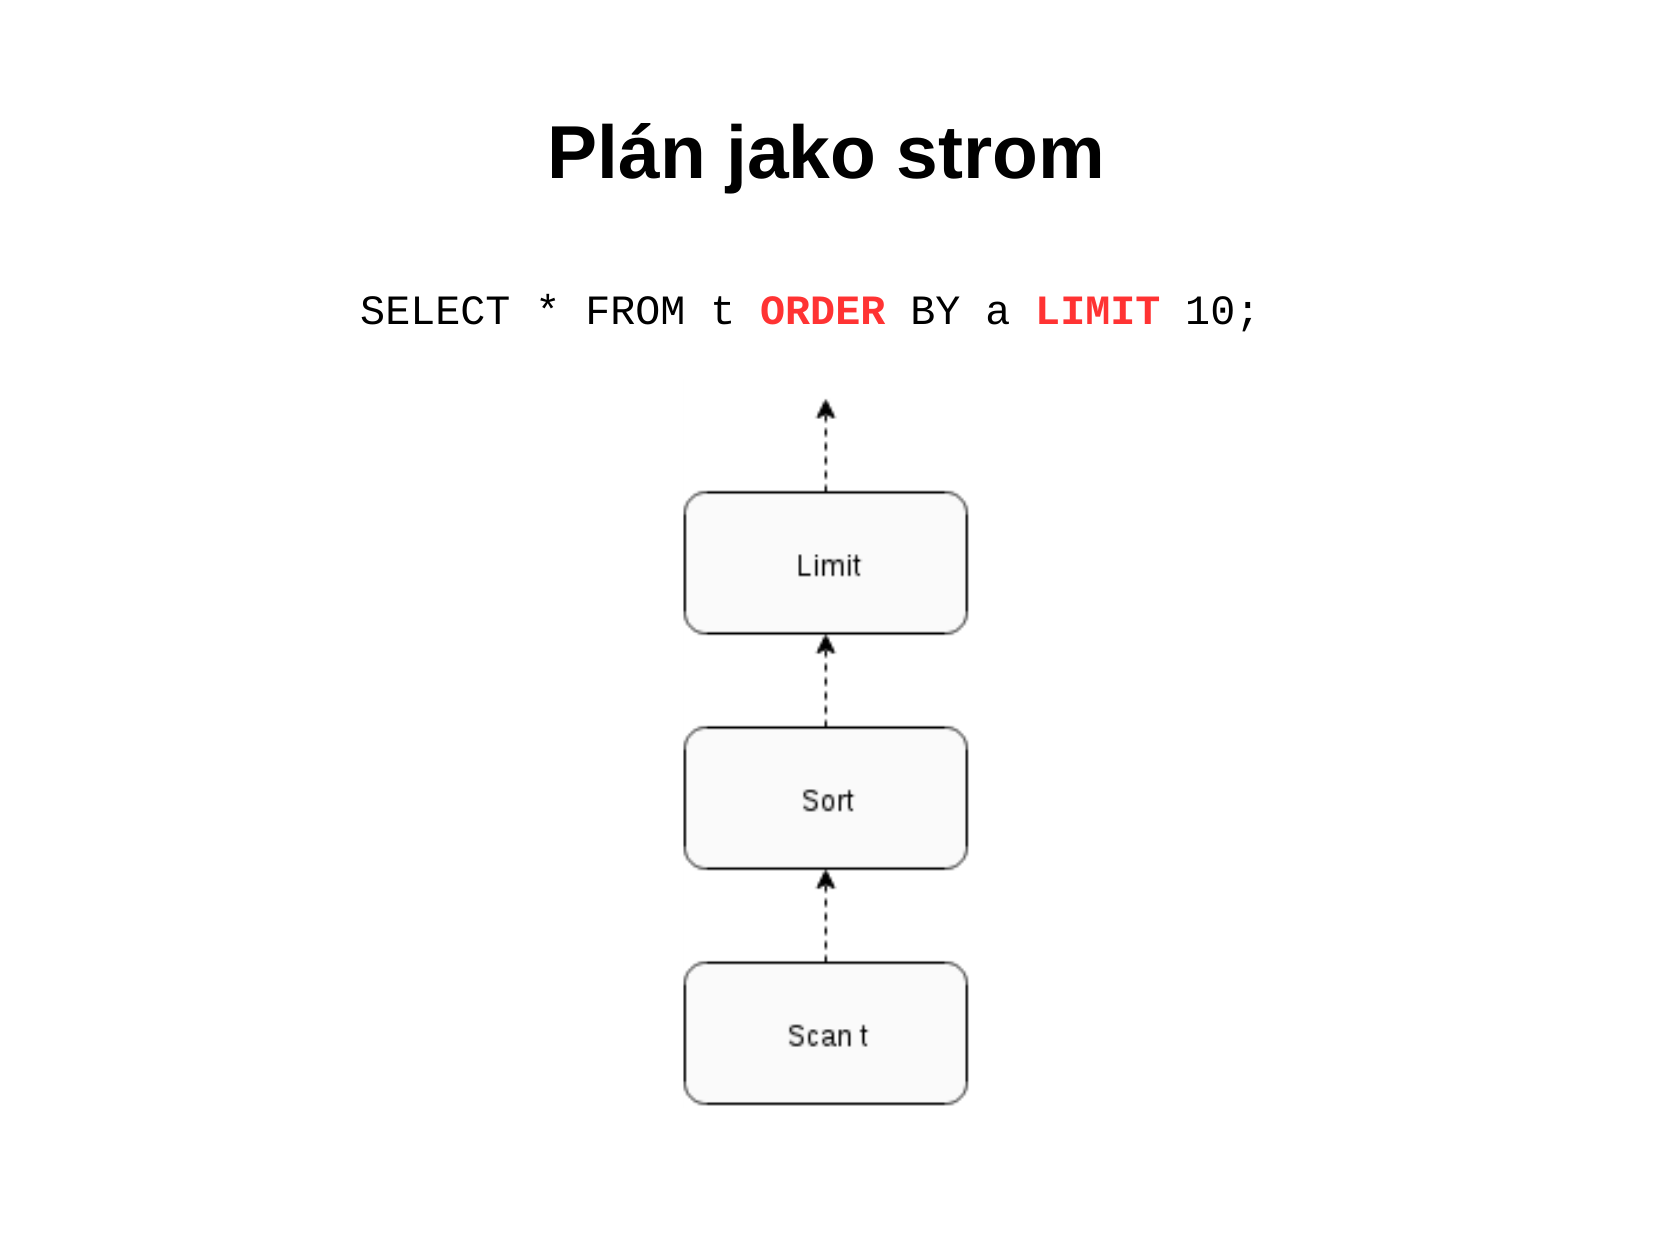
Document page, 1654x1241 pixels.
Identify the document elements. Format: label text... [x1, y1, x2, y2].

picture [682, 379, 971, 1108]
list SELECT * FROM t ORDER BY a LIMIT 10; [82, 290, 1538, 1010]
title Plán jako strom [82, 49, 1571, 257]
